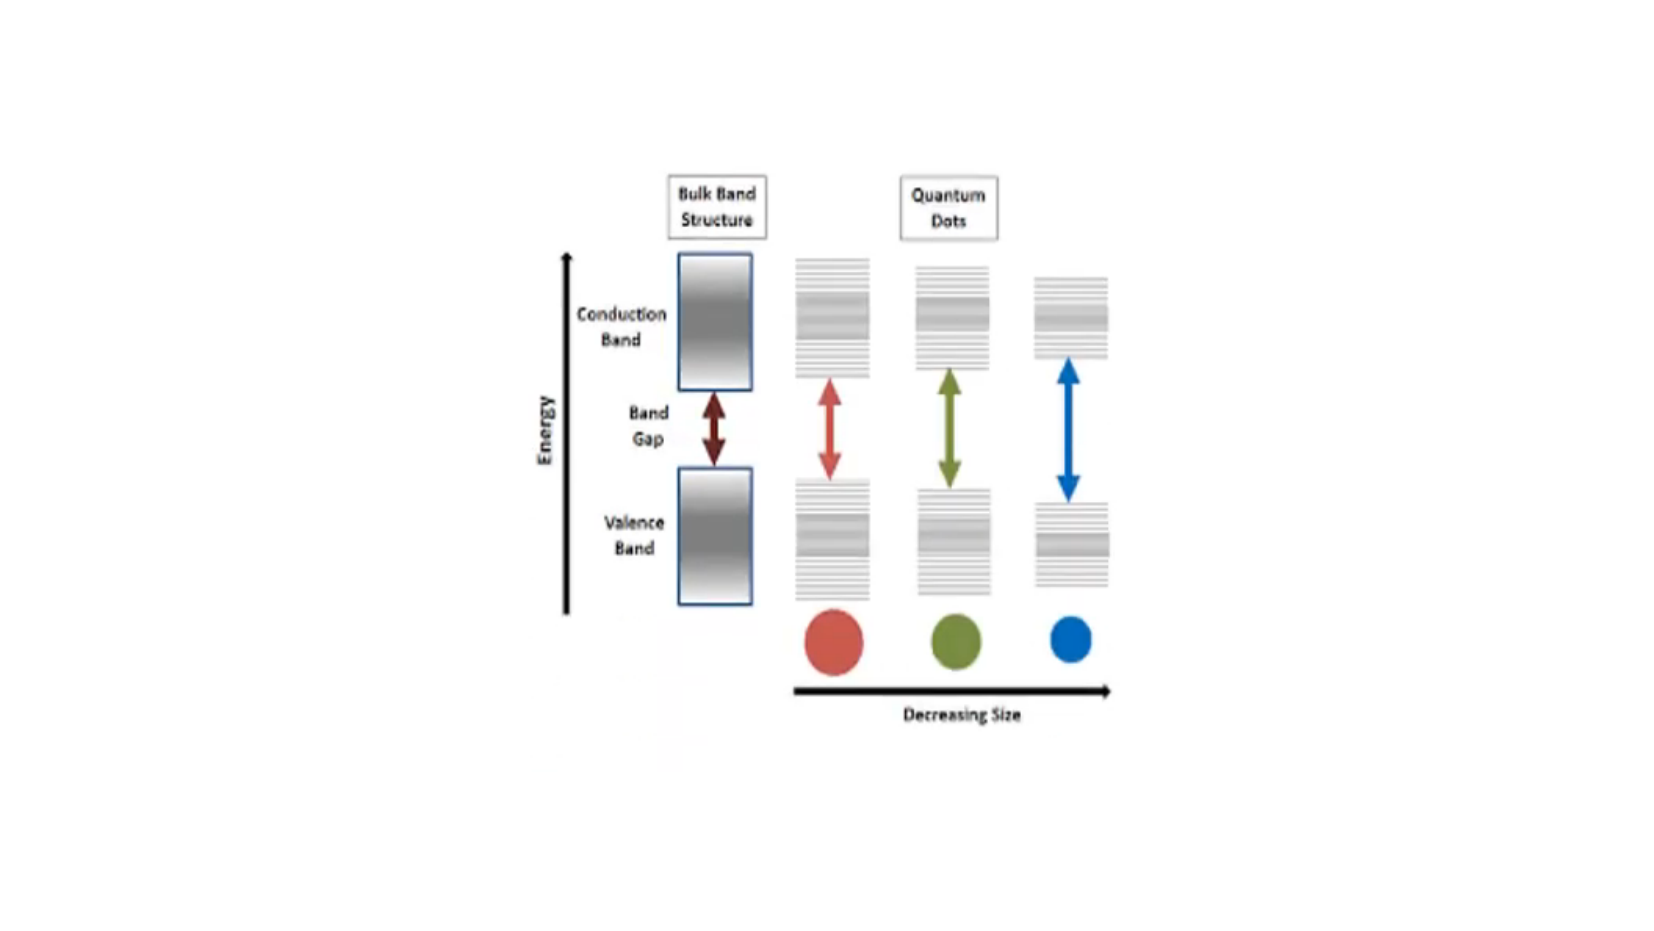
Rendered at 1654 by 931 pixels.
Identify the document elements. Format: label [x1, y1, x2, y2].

picture [523, 155, 1143, 772]
